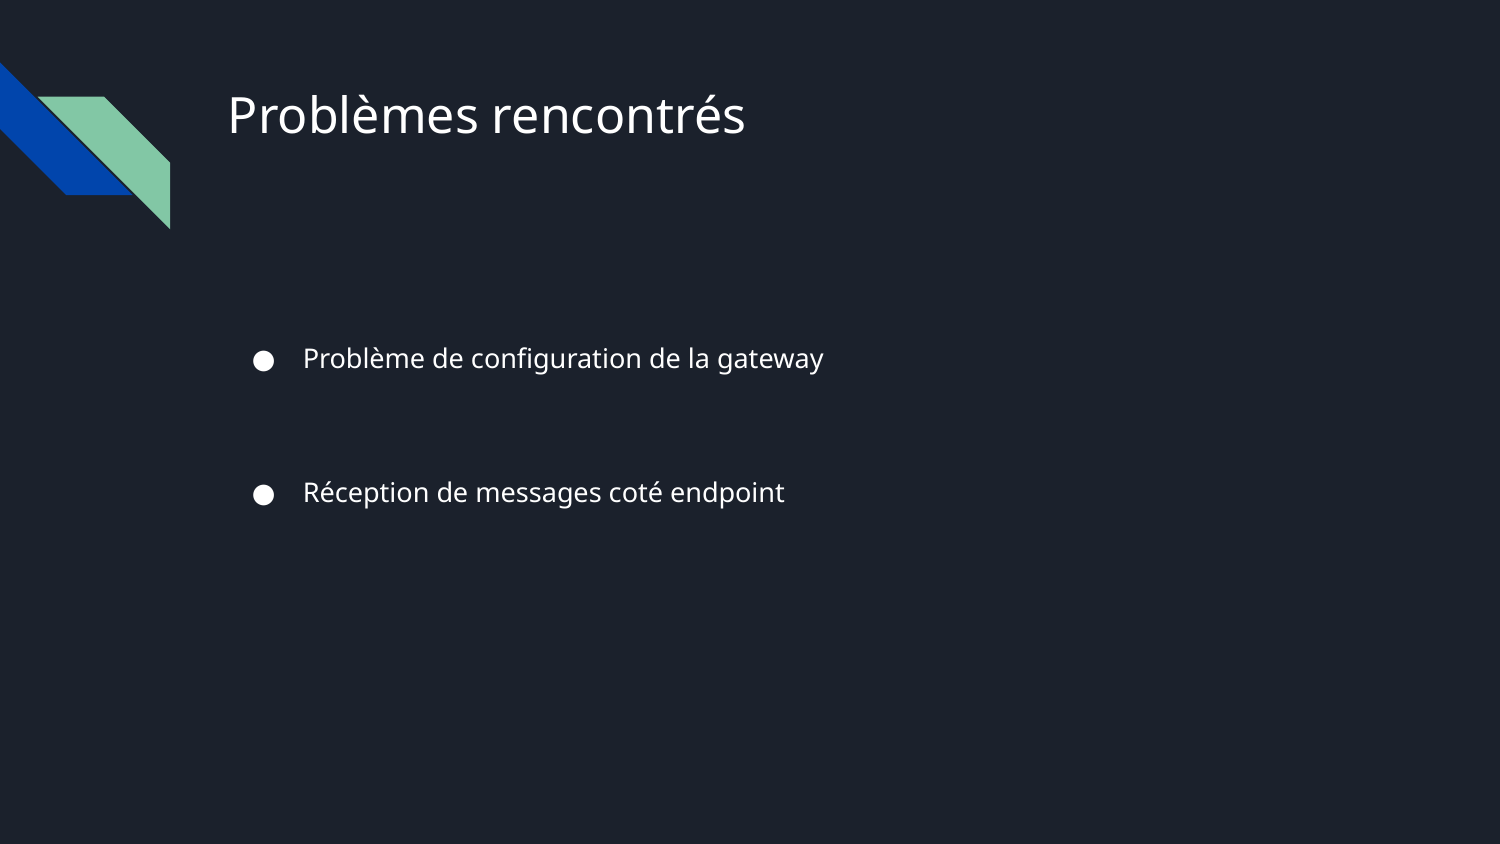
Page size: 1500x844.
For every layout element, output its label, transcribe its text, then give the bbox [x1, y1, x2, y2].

title Problèmes rencontrés [212, 64, 1368, 215]
list Problème de configuration de la gateway Réception de messages coté endpoint [212, 257, 1368, 735]
